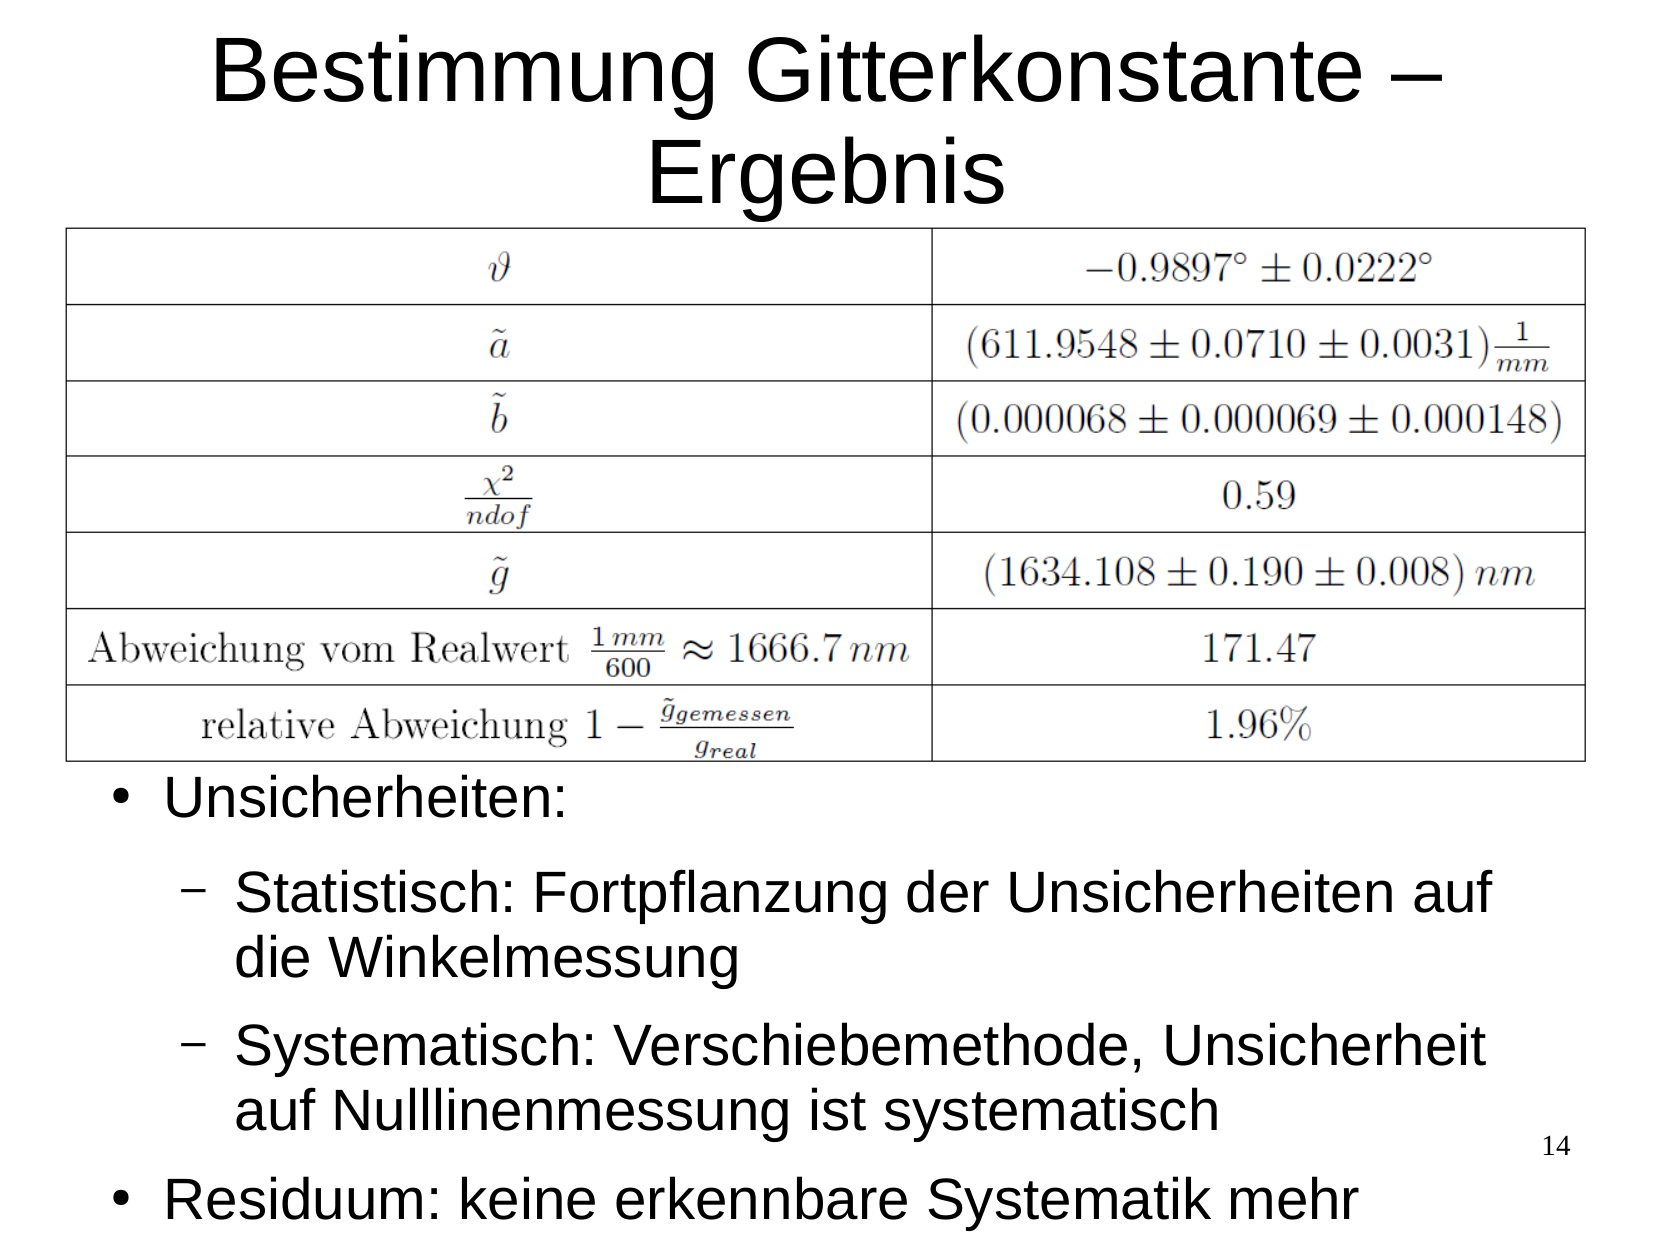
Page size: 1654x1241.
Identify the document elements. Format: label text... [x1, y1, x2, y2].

picture [62, 224, 1591, 772]
list Unsicherheiten: Statistisch: Fortpflanzung der Unsicherheiten auf die Winkelmessung Systematisch: Verschiebemethode, Unsicherheit auf Nulllinenmessung ist systematisch Residuum: keine erkennbare Systematik mehr [92, 764, 1582, 1241]
title Bestimmung Gitterkonstante – Ergebnis [82, 17, 1571, 224]
